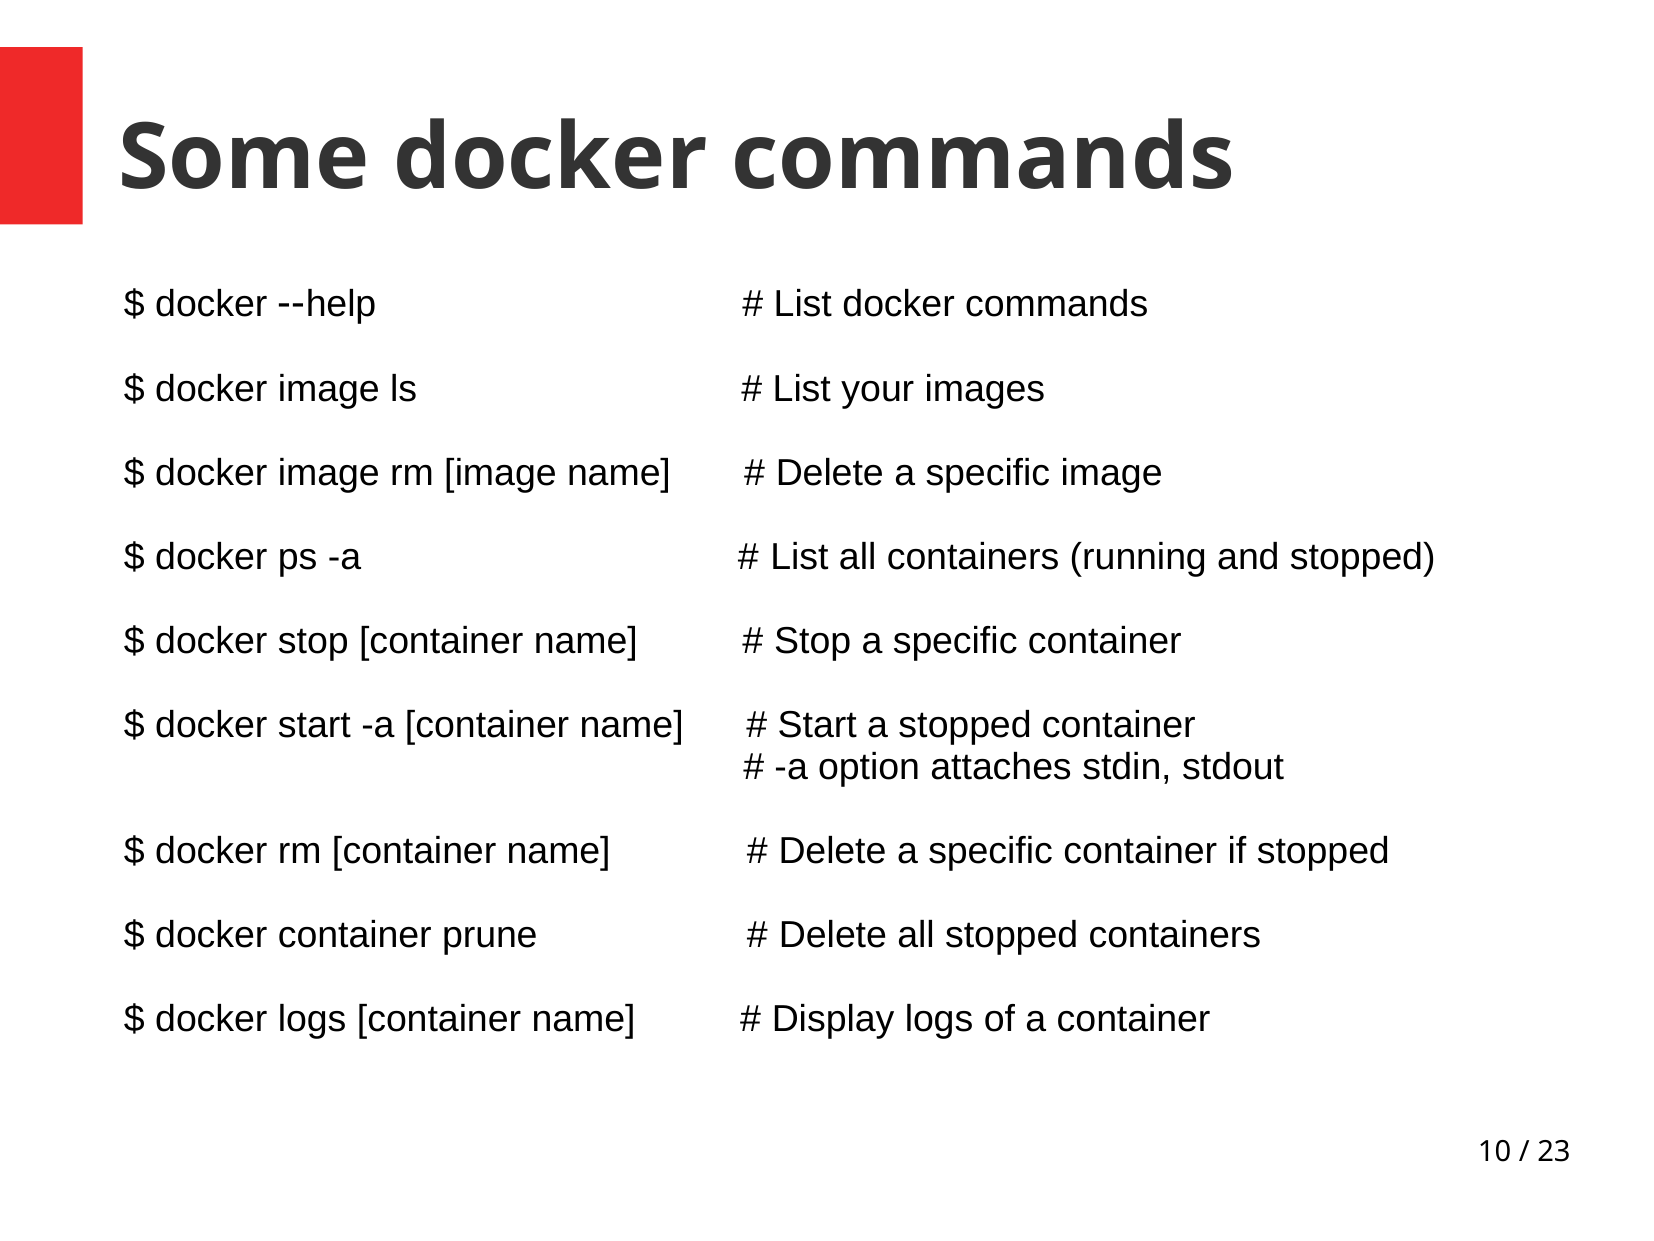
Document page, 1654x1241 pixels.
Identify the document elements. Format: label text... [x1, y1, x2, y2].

text_box $ docker --help # List docker commands $ docker image ls # List your images $ docker image rm [image name] # Delete a specific image $ docker ps -a # List all containers (running and stopped) $ docker stop [container name] # Stop a specific container $ docker start -a [container name] # Start a stopped container # -a option attaches stdin, stdout $ docker rm [container name] # Delete a specific container if stopped $ docker container prune # Delete all stopped containers $ docker logs [container name] # Display logs of a container [109, 271, 1501, 1105]
title Some docker commands [118, 49, 1571, 257]
